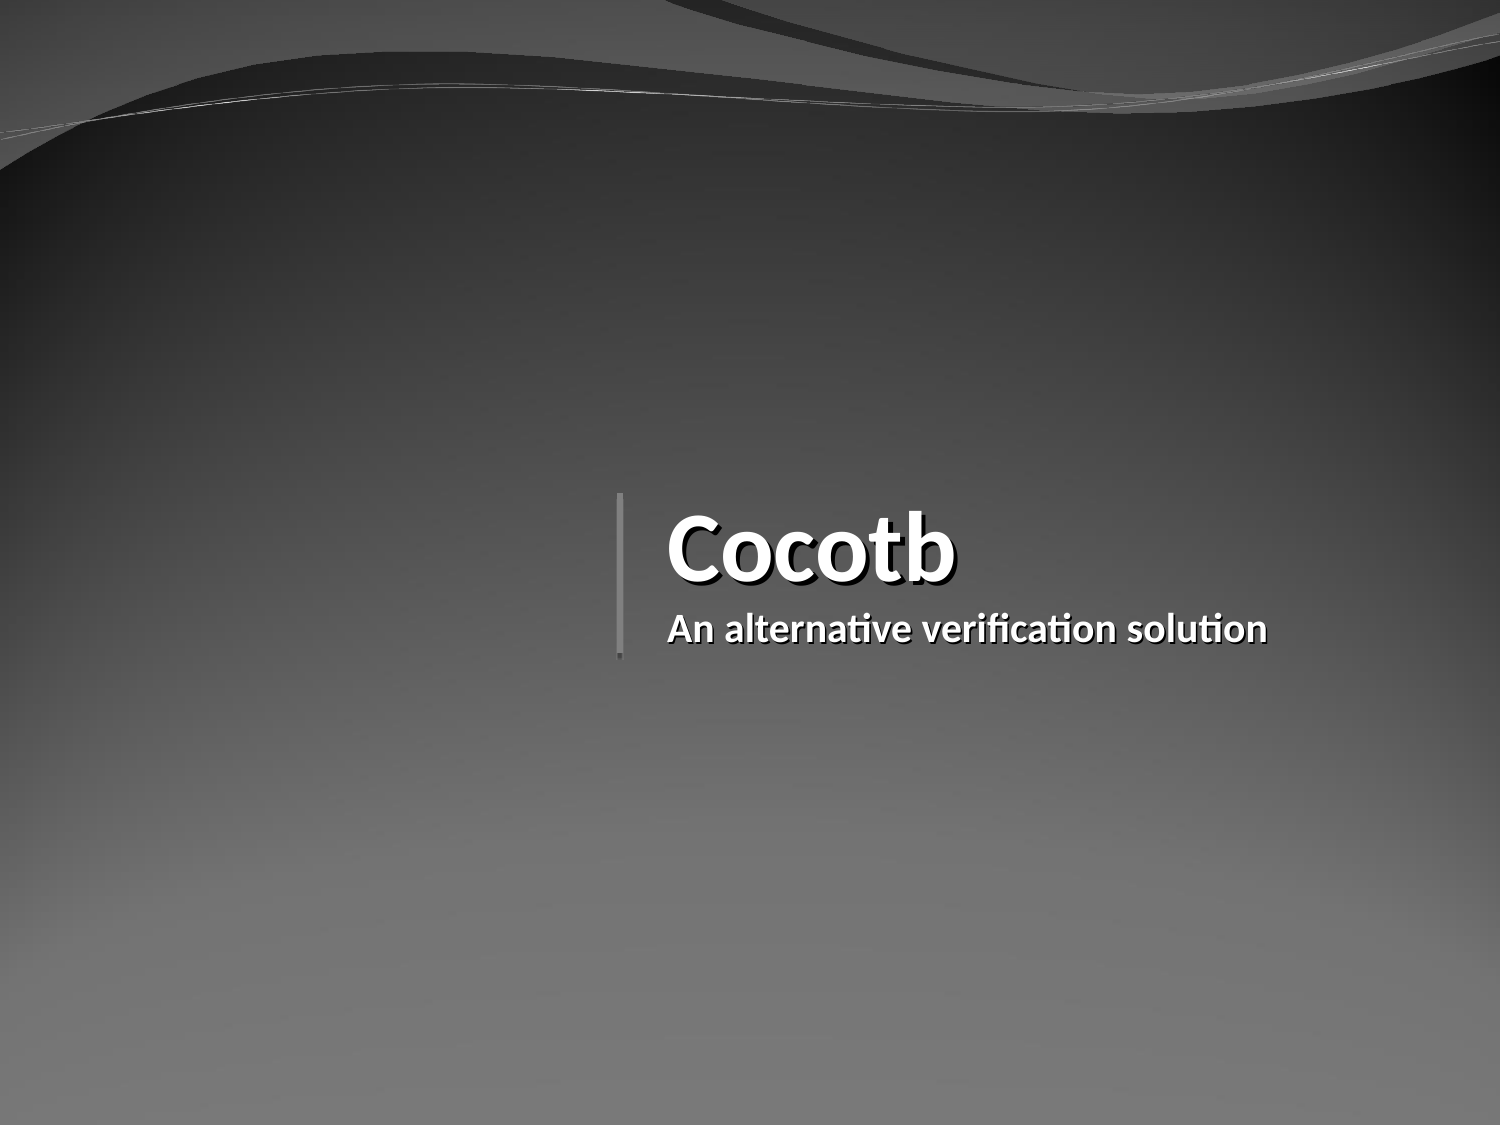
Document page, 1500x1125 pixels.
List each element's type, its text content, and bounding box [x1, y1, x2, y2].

text_box Cocotb [667, 473, 1258, 1069]
text_box An alternative verification solution [667, 593, 1382, 1125]
picture [0, 0, 1500, 1125]
